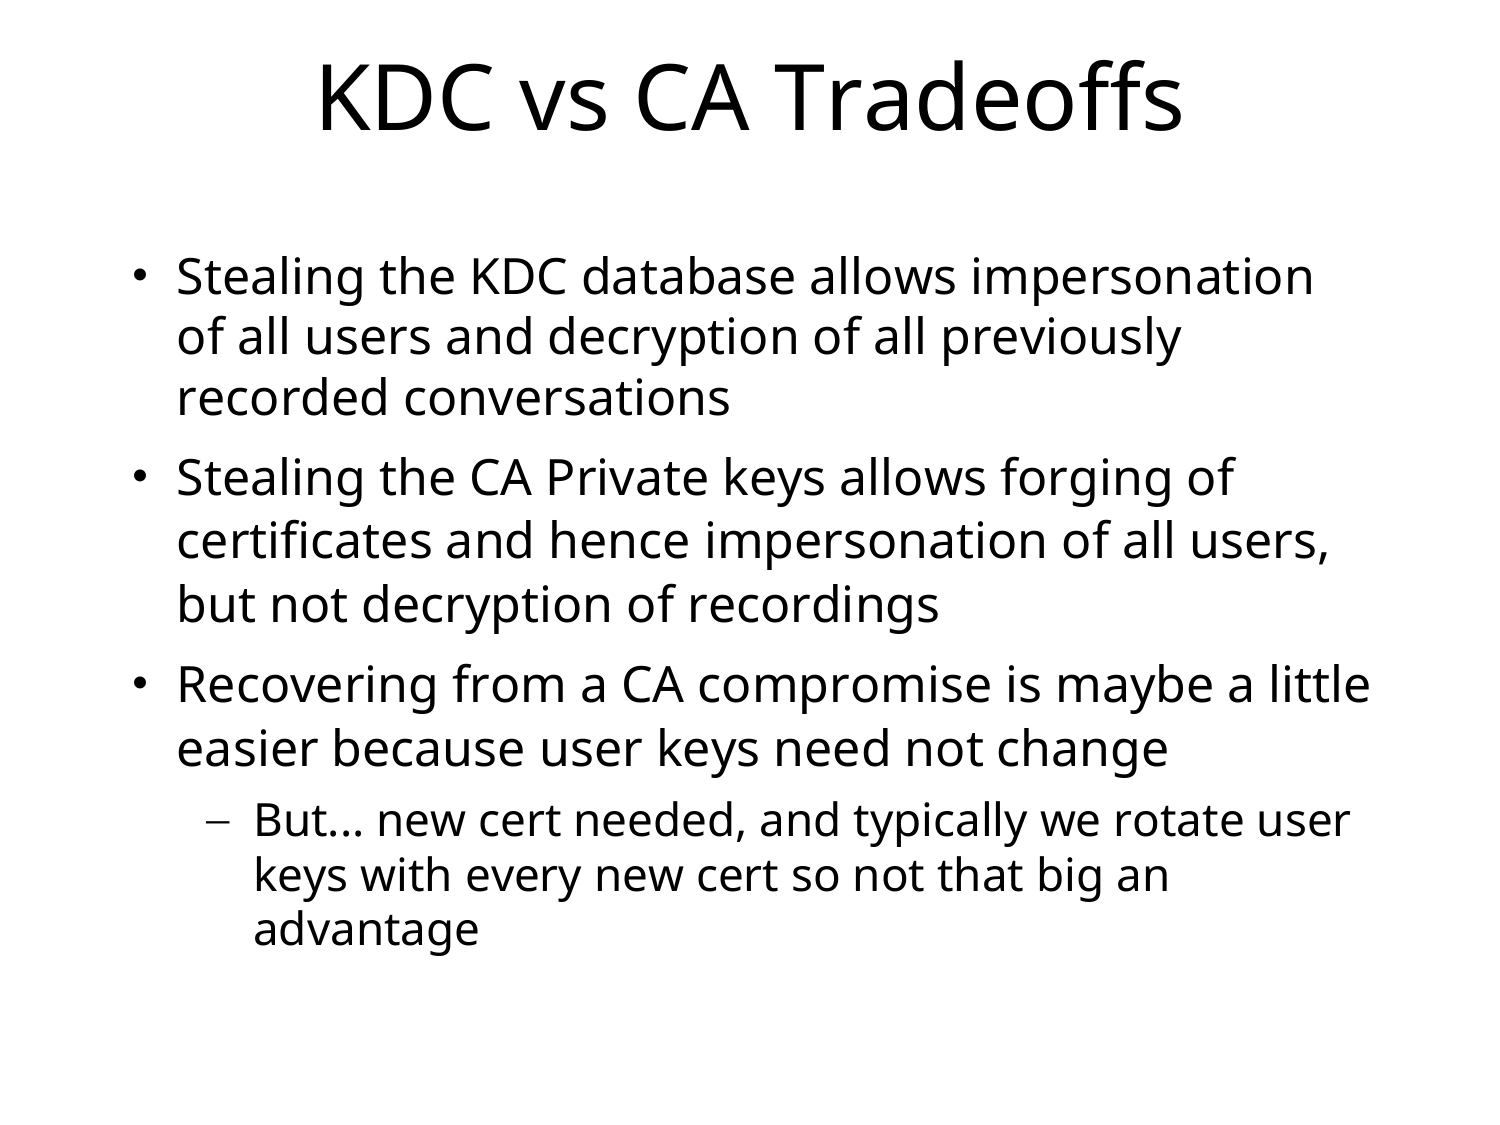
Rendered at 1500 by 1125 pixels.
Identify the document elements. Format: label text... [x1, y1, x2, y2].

title KDC vs CA Tradeoffs [112, 0, 1388, 188]
list Stealing the KDC database allows impersonation of all users and decryption of all previously recorded conversations Stealing the CA Private keys allows forging of certificates and hence impersonation of all users, but not decryption of recordings Recovering from a CA compromise is maybe a little easier because user keys need not change But... new cert needed, and typically we rotate user keys with every new cert so not that big an advantage [116, 236, 1392, 1125]
